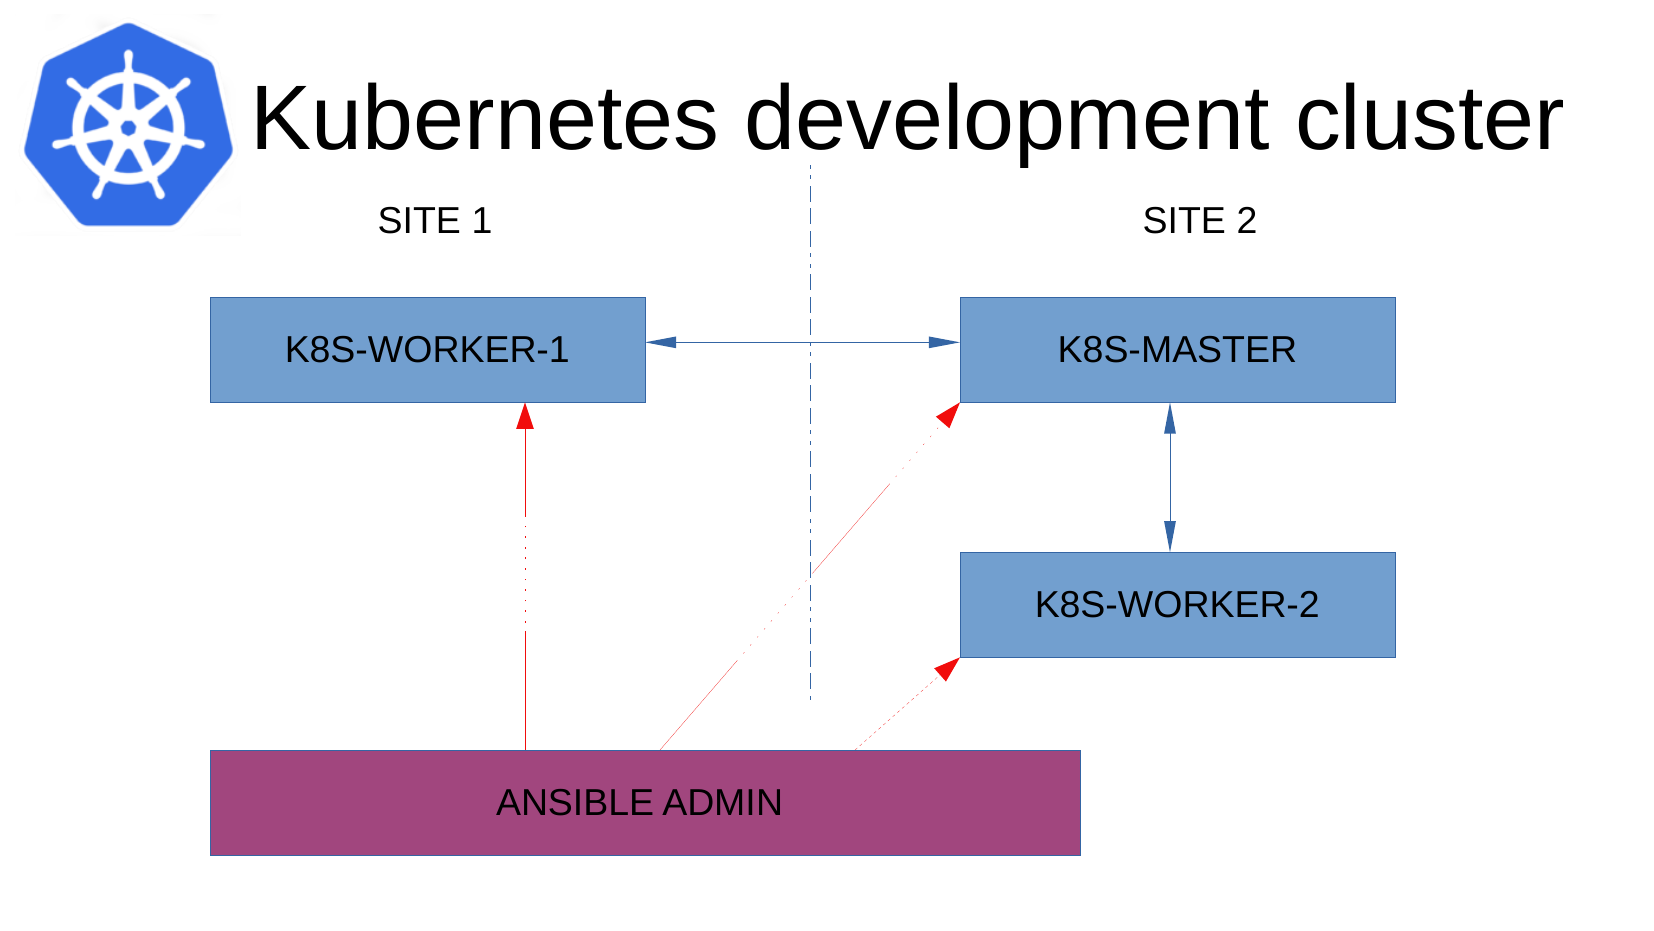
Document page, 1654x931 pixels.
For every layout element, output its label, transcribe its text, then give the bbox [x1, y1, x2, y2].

picture [15, 14, 241, 237]
text_box ANSIBLE ADMIN [210, 750, 1081, 856]
text_box K8S-WORKER-2 [960, 552, 1396, 658]
text_box SITE 2 [1080, 192, 1321, 250]
title Kubernetes development cluster [241, 39, 1654, 196]
text_box SITE 1 [315, 192, 556, 250]
text_box K8S-WORKER-1 [210, 297, 646, 403]
text_box K8S-MASTER [960, 297, 1396, 403]
